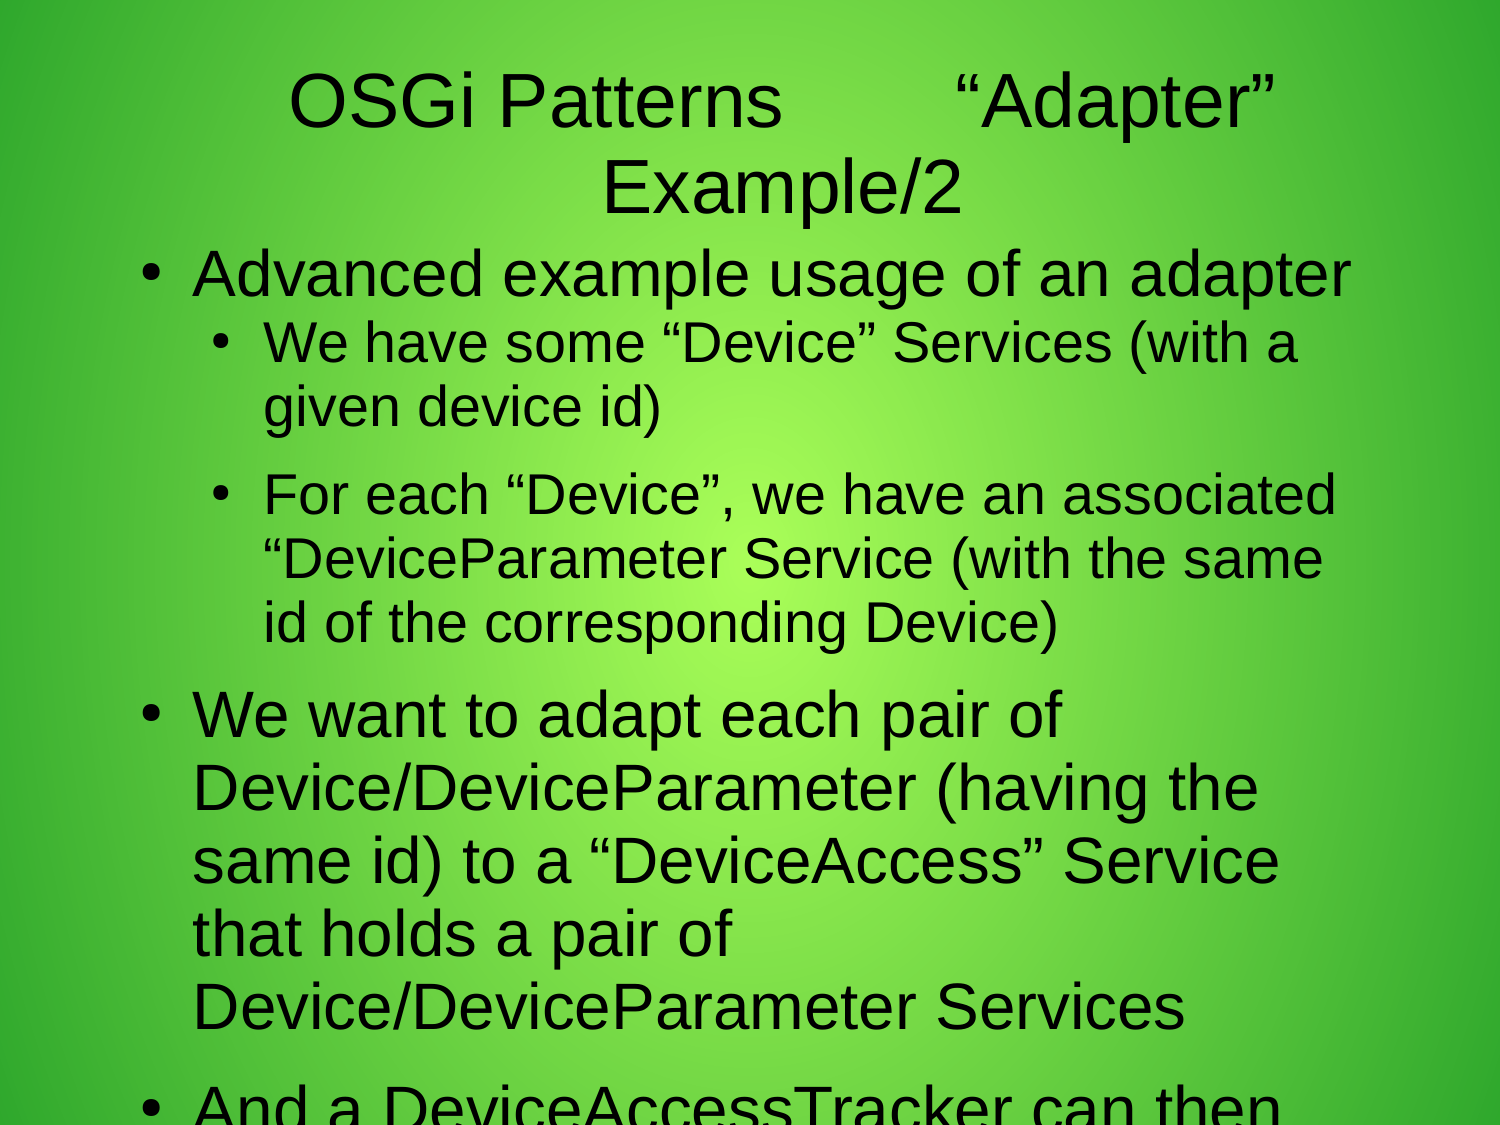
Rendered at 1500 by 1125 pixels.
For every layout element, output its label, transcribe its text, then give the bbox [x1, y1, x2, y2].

list Advanced example usage of an adapter We have some “Device” Services (with a given device id) For each “Device”, we have an associated “DeviceParameter Service (with the same id of the corresponding Device) We want to adapt each pair of Device/DeviceParameter (having the same id) to a “DeviceAccess” Service that holds a pair of Device/DeviceParameter Services And a DeviceAccessTracker can then simply depend on the “DeviceAccess” Service [107, 229, 1383, 856]
title OSGi Patterns “Adapter” Example/2 [112, 42, 1454, 246]
